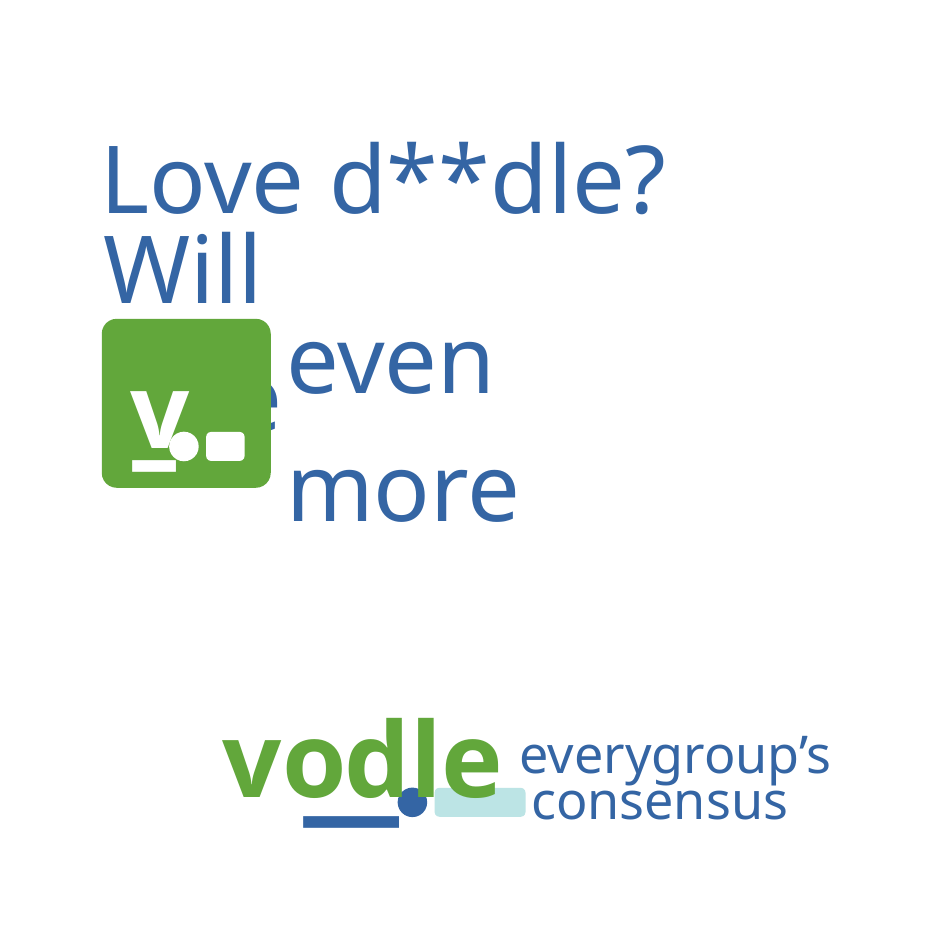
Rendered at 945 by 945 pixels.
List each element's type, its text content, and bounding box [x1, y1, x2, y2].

text_box vo [208, 678, 390, 810]
text_box dle [329, 679, 526, 811]
text_box everygroup’s [505, 710, 882, 791]
text_box even more [271, 286, 768, 419]
text_box consensus [516, 756, 893, 837]
text_box Love d**dle? [85, 105, 638, 251]
text_box v [115, 330, 207, 462]
text_box [101, 318, 271, 488]
text_box – [114, 375, 201, 507]
text_box — [284, 731, 372, 863]
text_box [169, 431, 199, 462]
text_box Will love [88, 196, 476, 329]
text_box [400, 811, 425, 818]
text_box [434, 811, 516, 817]
